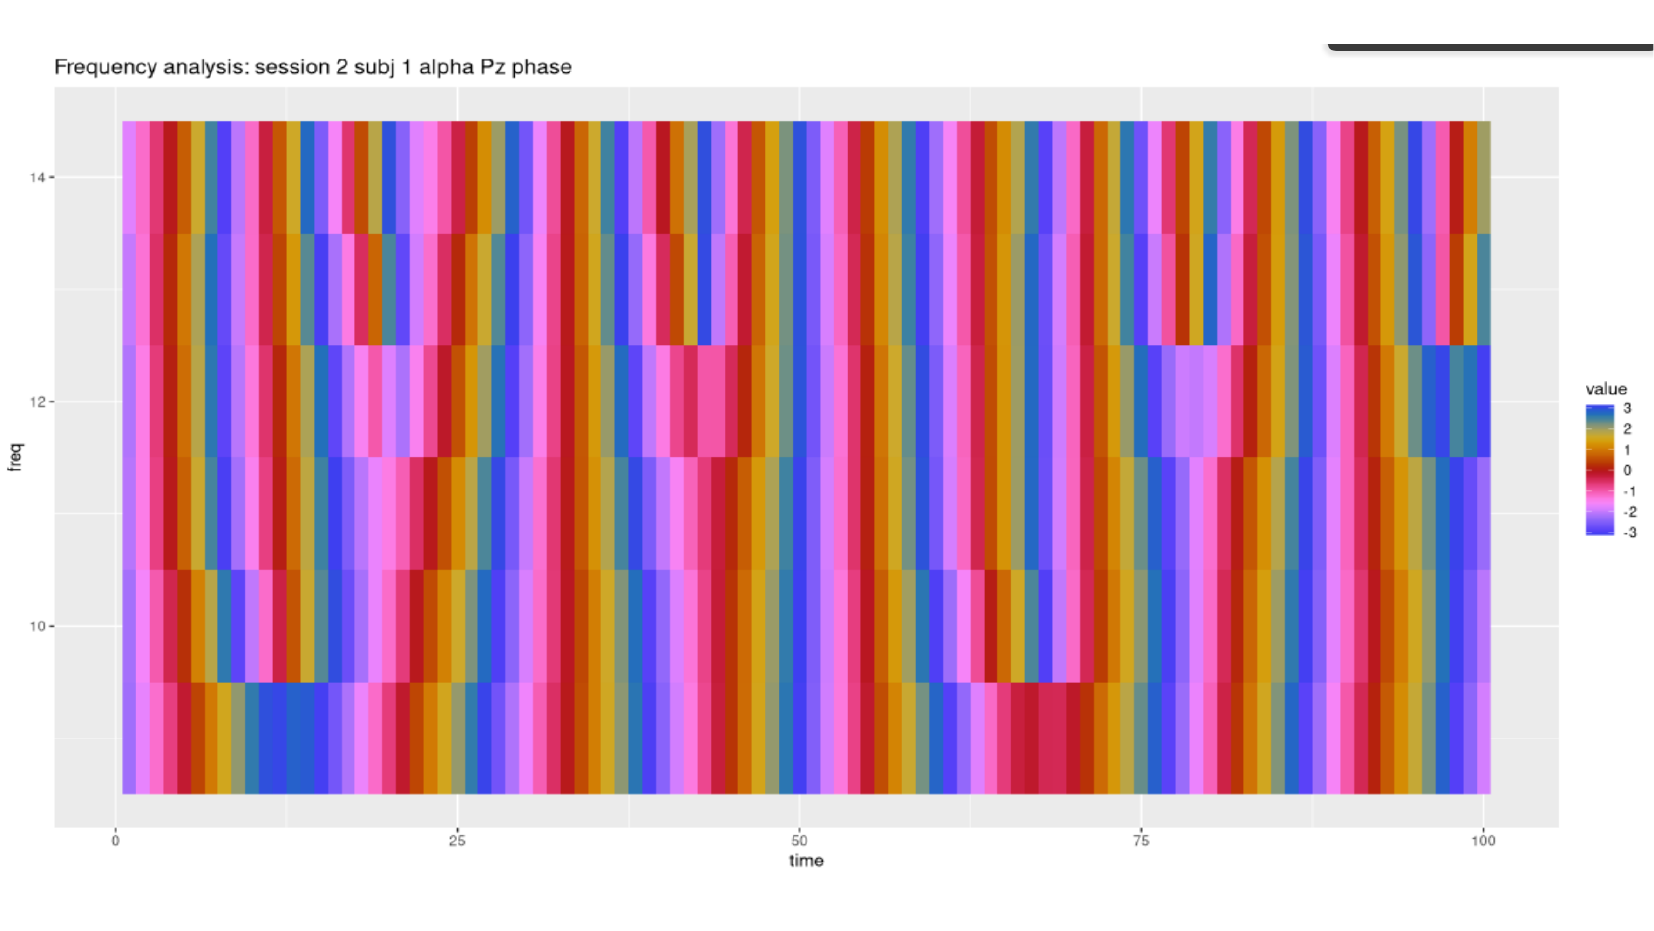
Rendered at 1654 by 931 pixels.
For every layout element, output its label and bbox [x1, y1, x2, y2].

picture [0, 44, 1654, 869]
